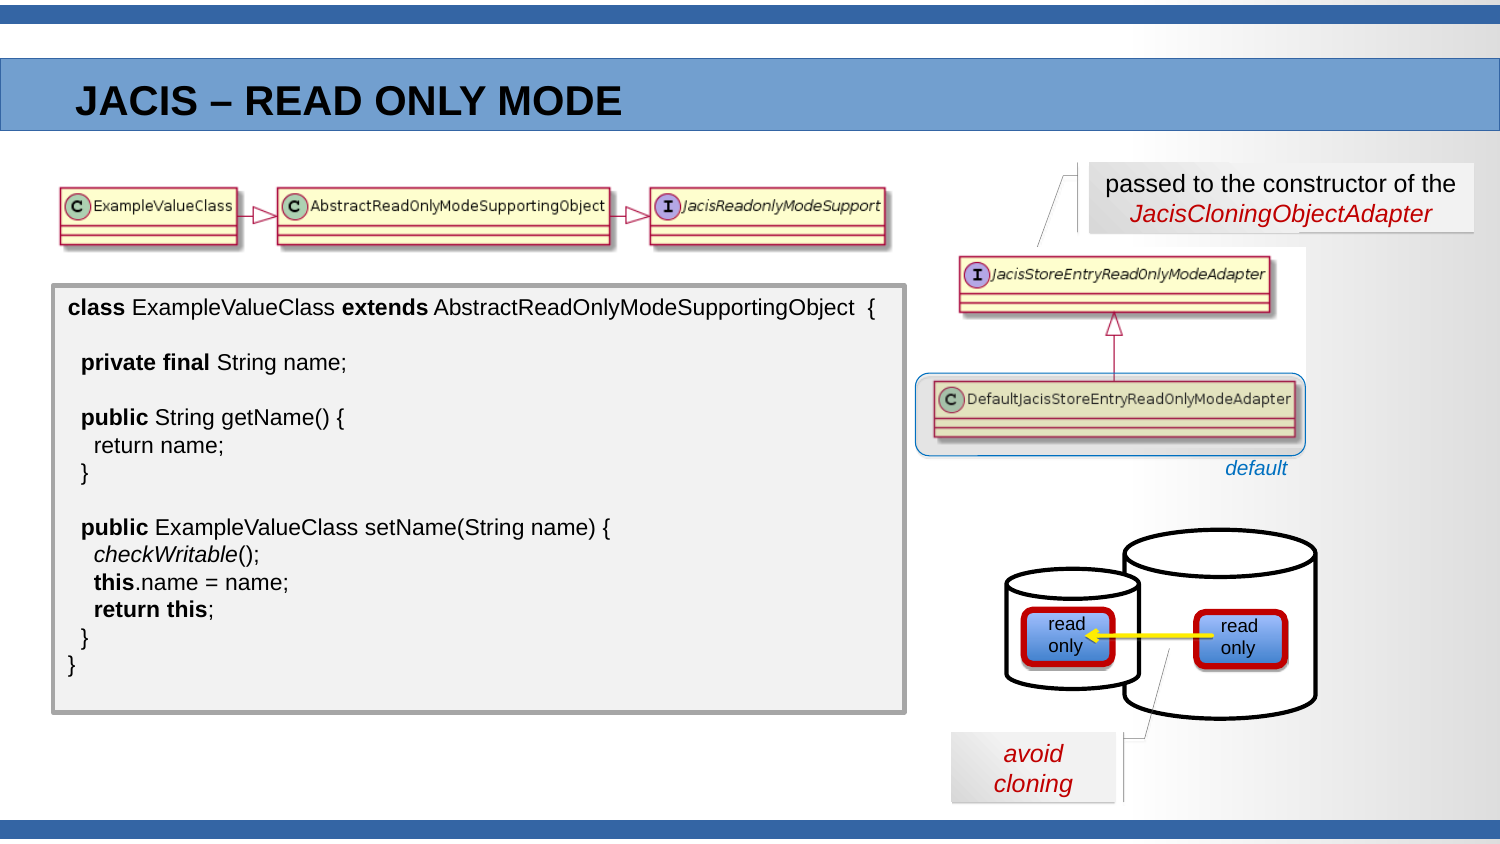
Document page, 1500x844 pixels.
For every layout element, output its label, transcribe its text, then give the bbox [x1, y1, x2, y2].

text_box read only [1206, 606, 1301, 667]
text_box class ExampleValueClass extends AbstractReadOnlyModeSupportingObject { private final String name; public String getName() { return name; } public ExampleValueClass setName(String name) { checkWritable(); this.name = name; return this; } } [53, 285, 905, 713]
picture [53, 178, 896, 256]
text_box [915, 373, 1306, 456]
picture [927, 247, 1306, 384]
text_box read only [1033, 604, 1129, 664]
text_box default [1210, 447, 1306, 487]
text_box avoid cloning [951, 732, 1116, 802]
title JACIS – Object type specification [1124, 529, 1316, 577]
text_box passed to the constructor of the JacisCloningObjectAdapter [1089, 163, 1474, 232]
title JACIS – Read only mode [63, 52, 1199, 151]
title JACIS – Object type specification [1006, 568, 1139, 599]
text_box [1006, 555, 1316, 719]
